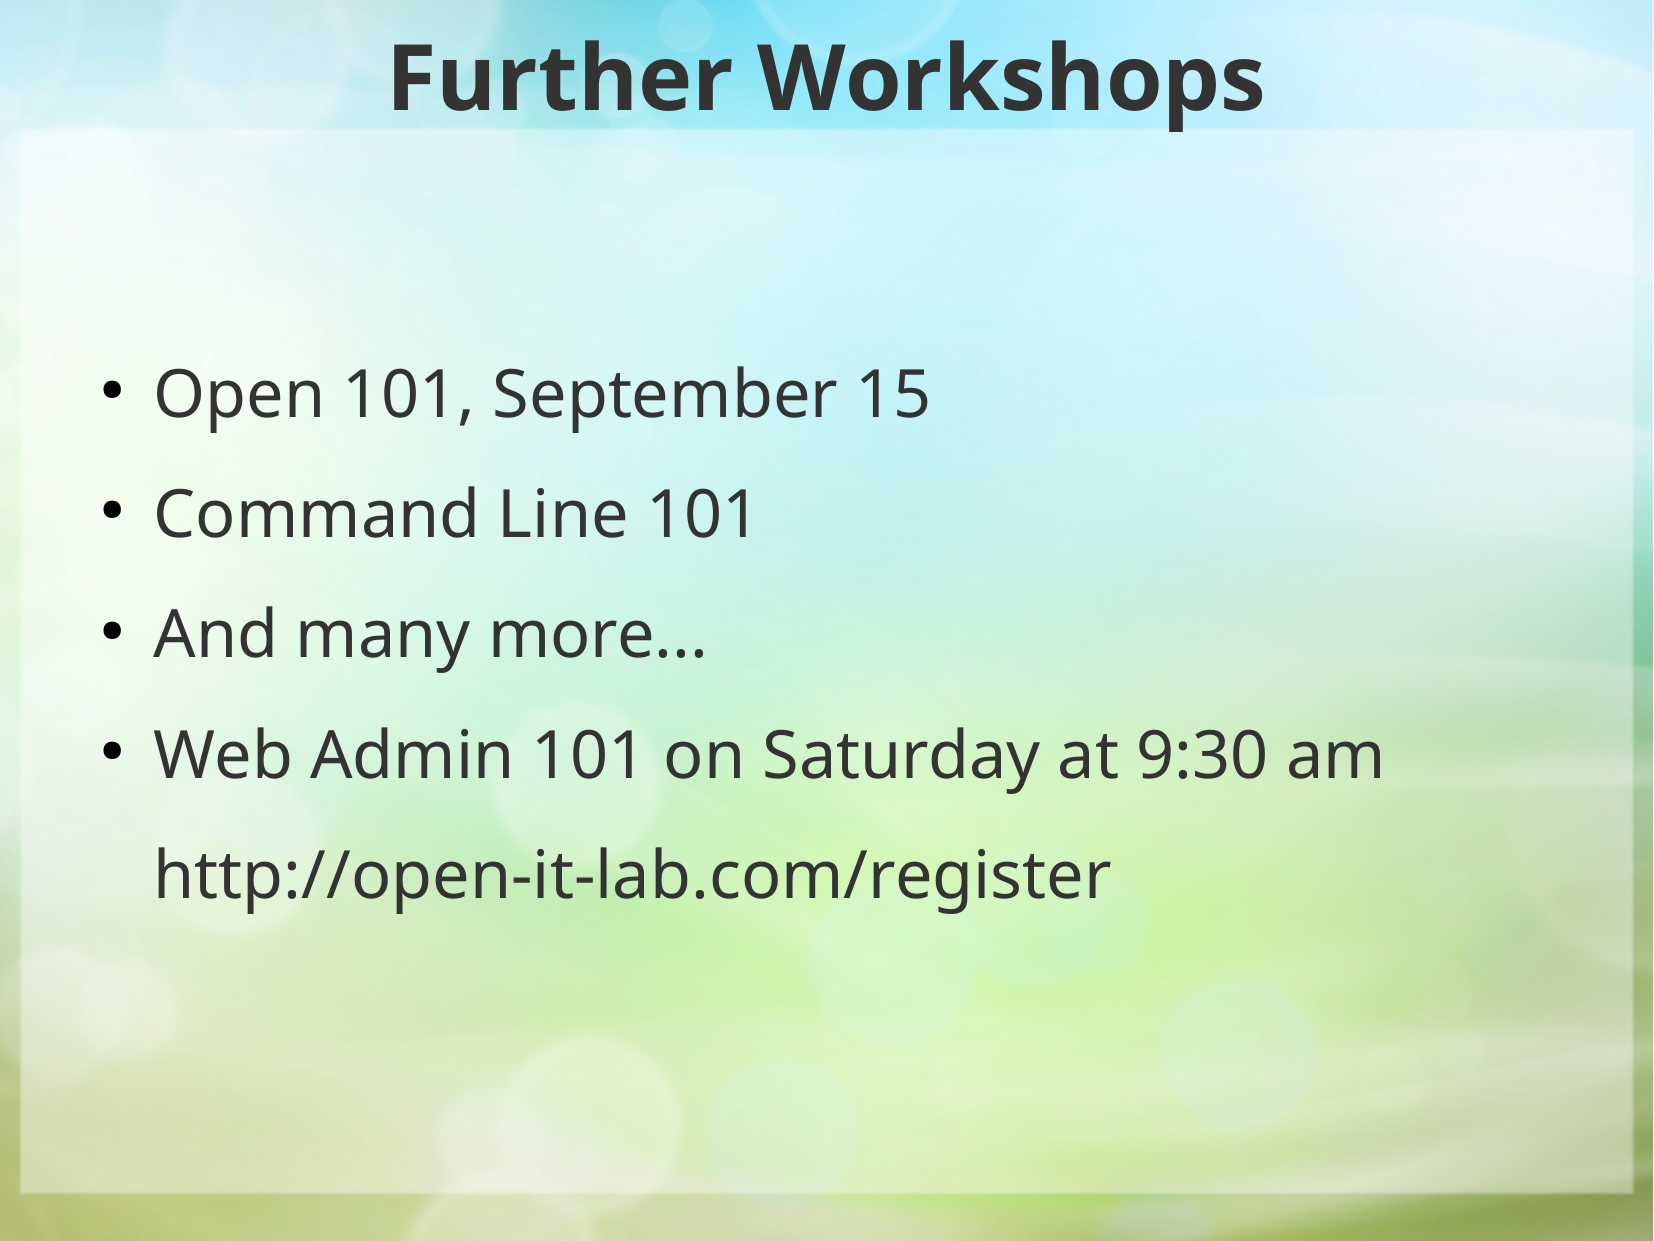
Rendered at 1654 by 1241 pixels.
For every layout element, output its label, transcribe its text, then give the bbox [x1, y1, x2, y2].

title Further Workshops [82, 0, 1571, 151]
picture [0, 0, 1654, 1241]
list Open 101, September 15 Command Line 101 And many more... Web Admin 101 on Saturday at 9:30 am http://open-it-lab.com/register [82, 222, 1571, 1042]
